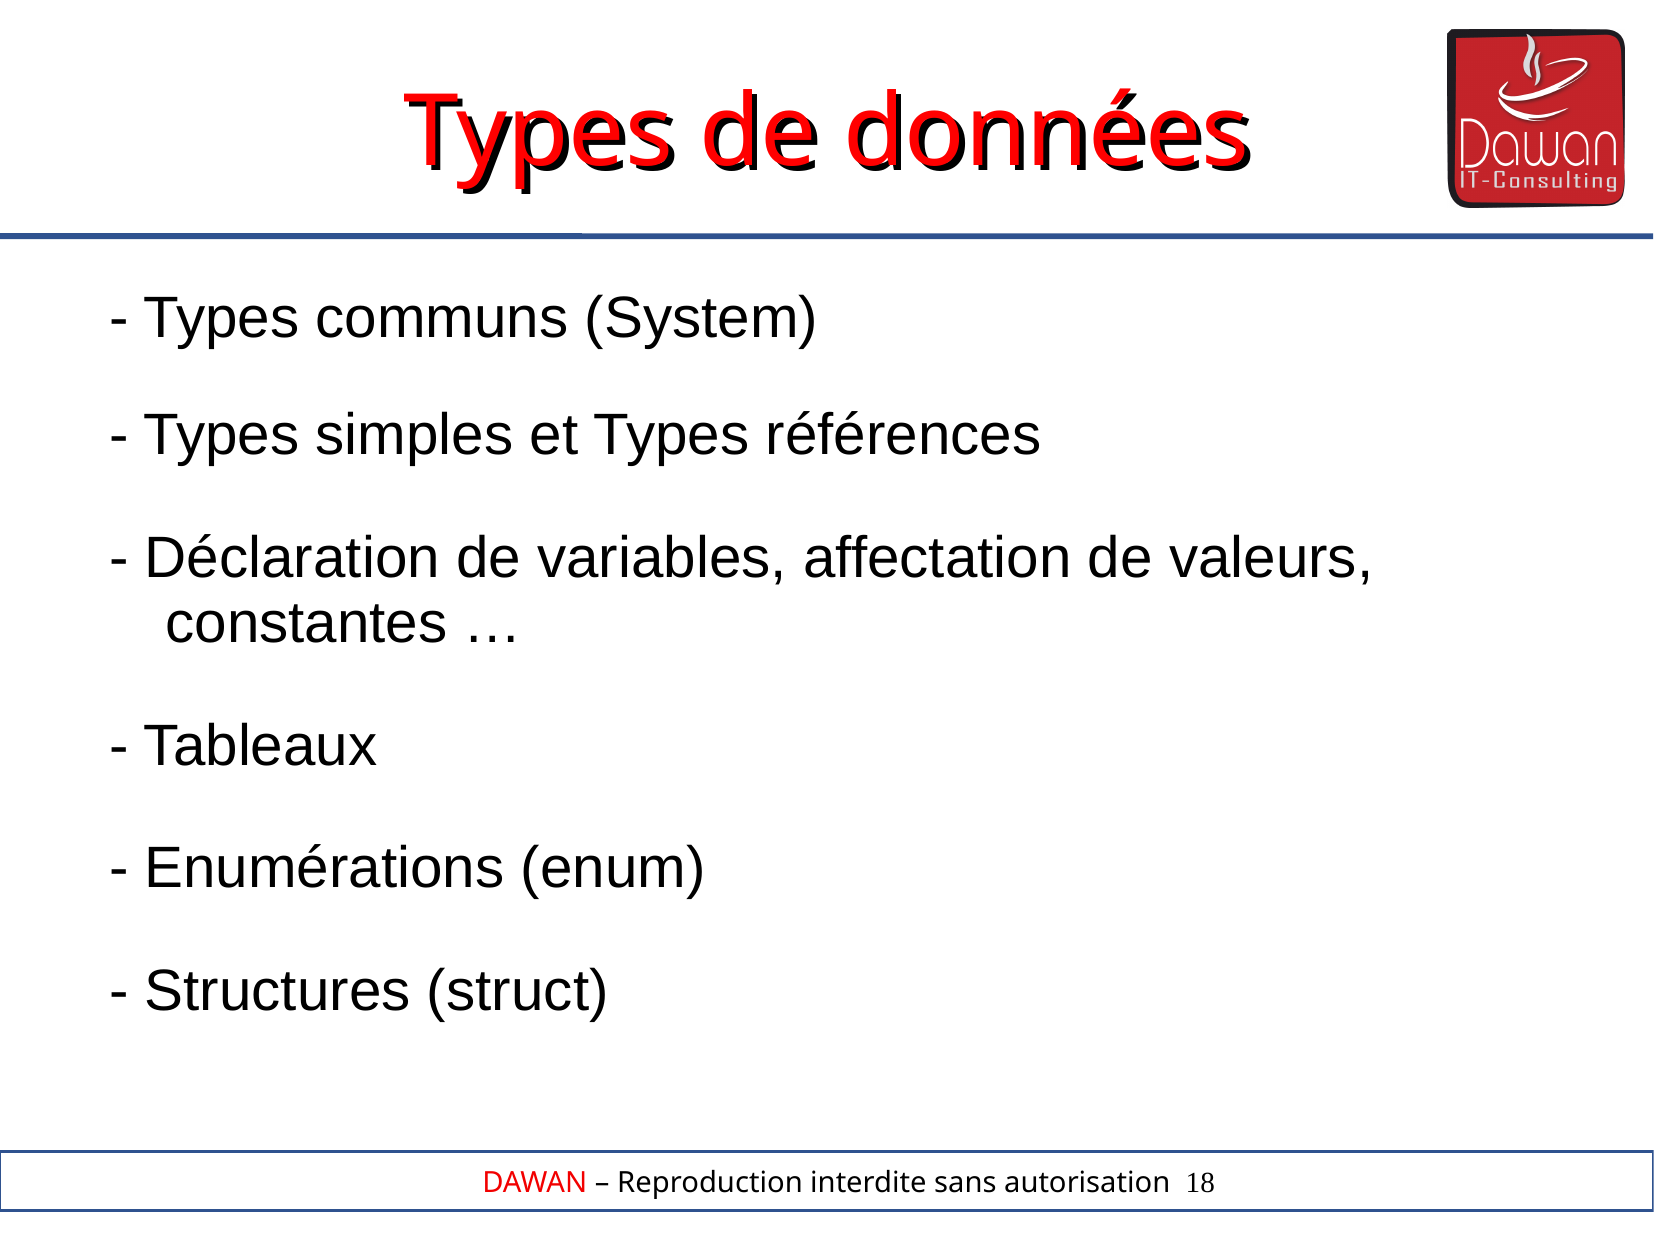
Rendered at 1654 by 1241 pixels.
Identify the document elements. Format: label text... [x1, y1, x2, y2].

text_box - Types communs (System) - Types simples et Types références - Déclaration de variables, affectation de valeurs, constantes … - Tableaux - Enumérations (enum) - Structures (struct) [94, 277, 1571, 1115]
text_box Types de données [88, 50, 1565, 182]
text_box [1185, 1163, 1565, 1228]
